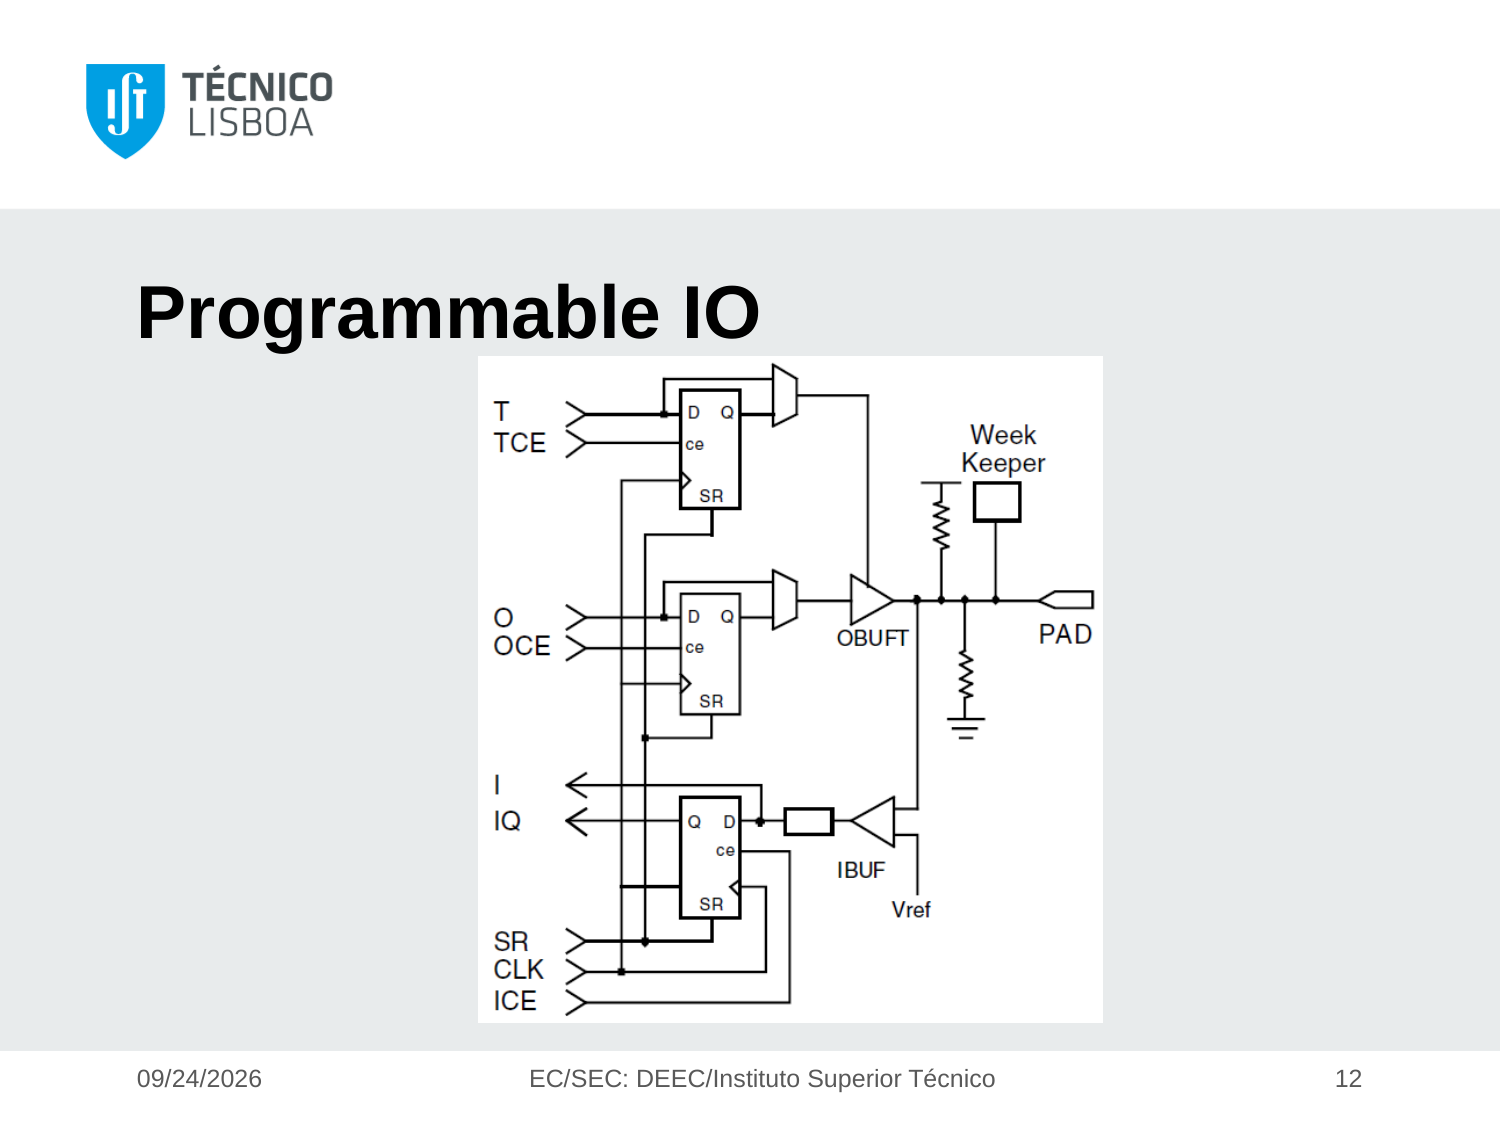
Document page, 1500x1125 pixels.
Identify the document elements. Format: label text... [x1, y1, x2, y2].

slide_number 10/08/2018 [121, 1052, 425, 1103]
picture [0, 0, 1500, 1125]
slide_number <number> [1077, 1052, 1378, 1103]
footer EC/SEC: DEEC/Instituto Superior Técnico [512, 1052, 1021, 1103]
title Programmable IO [121, 237, 1378, 381]
